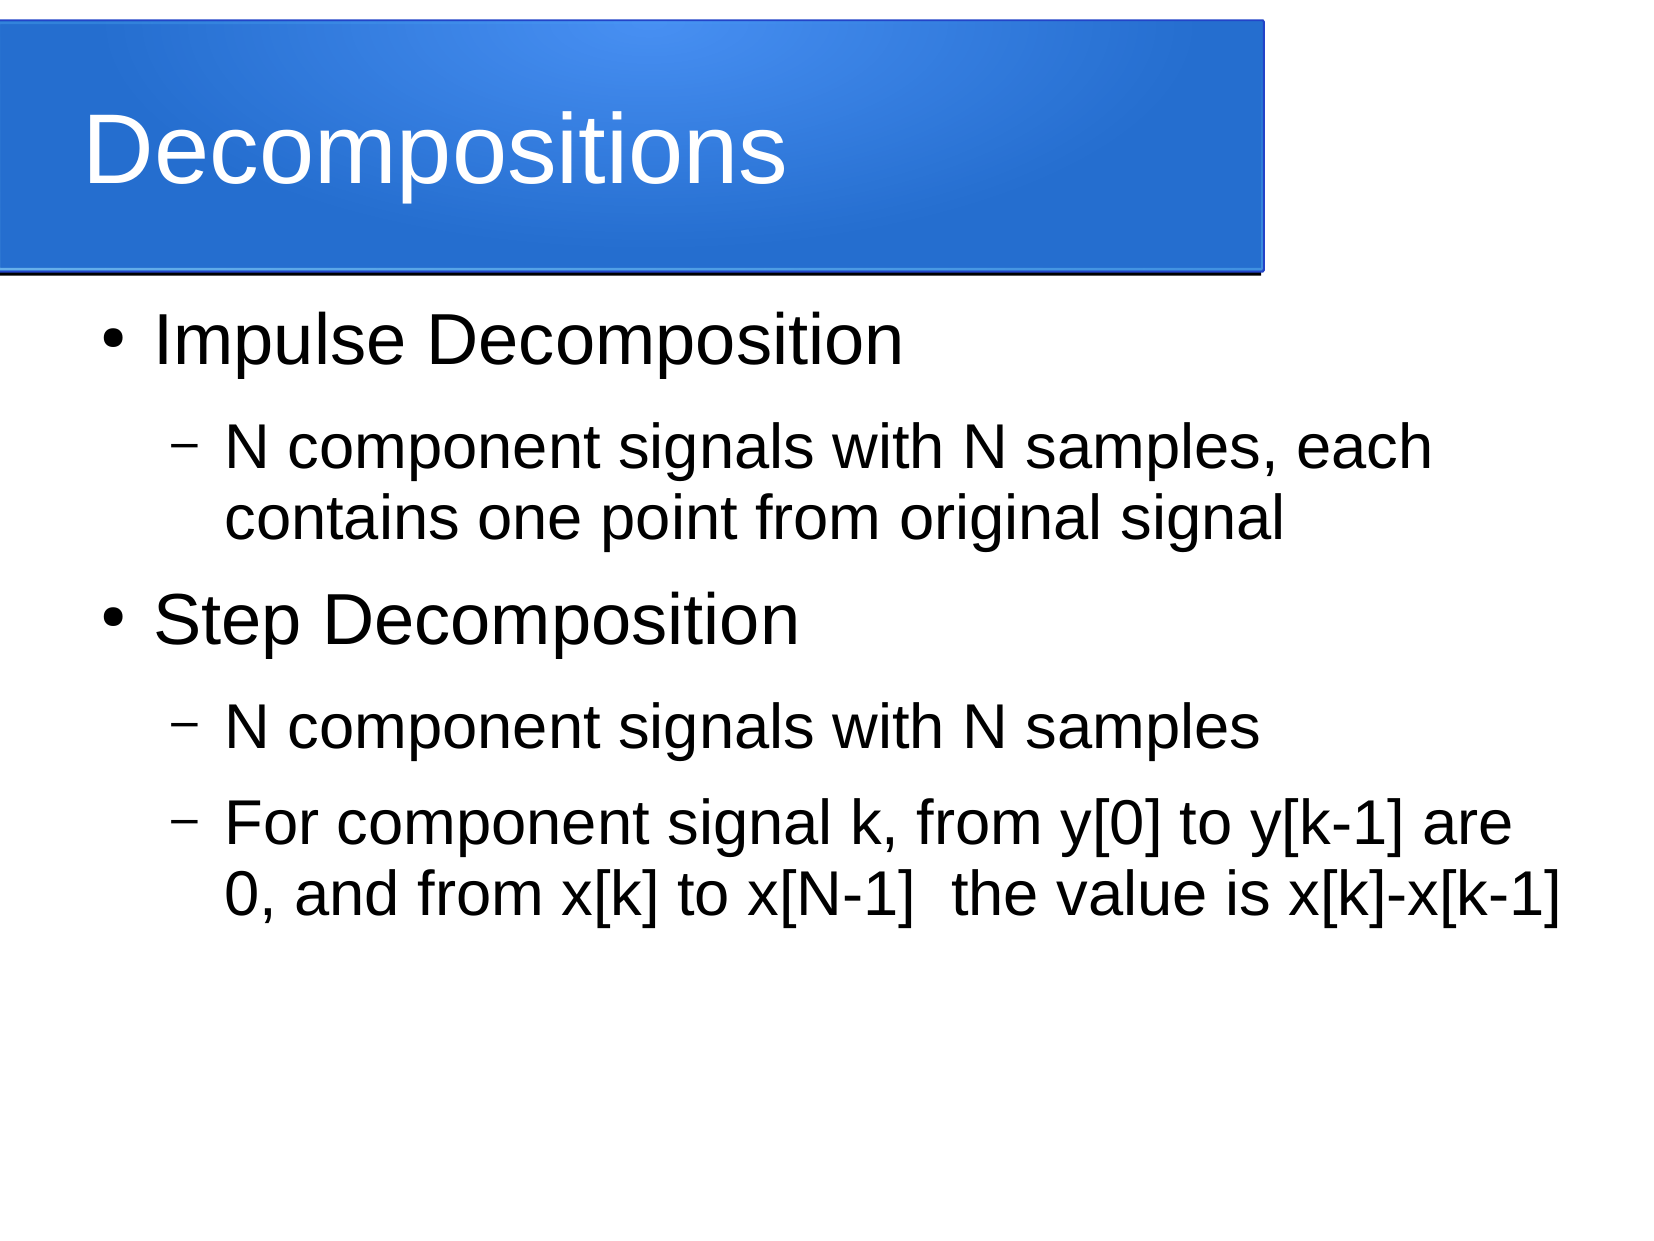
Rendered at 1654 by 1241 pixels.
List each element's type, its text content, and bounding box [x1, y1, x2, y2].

list Impulse Decomposition N component signals with N samples, each contains one point from original signal Step Decomposition N component signals with N samples For component signal k, from y[0] to y[k-1] are 0, and from x[k] to x[N-1] the value is x[k]-x[k-1] [82, 299, 1571, 1019]
title Decompositions [82, 47, 1235, 252]
